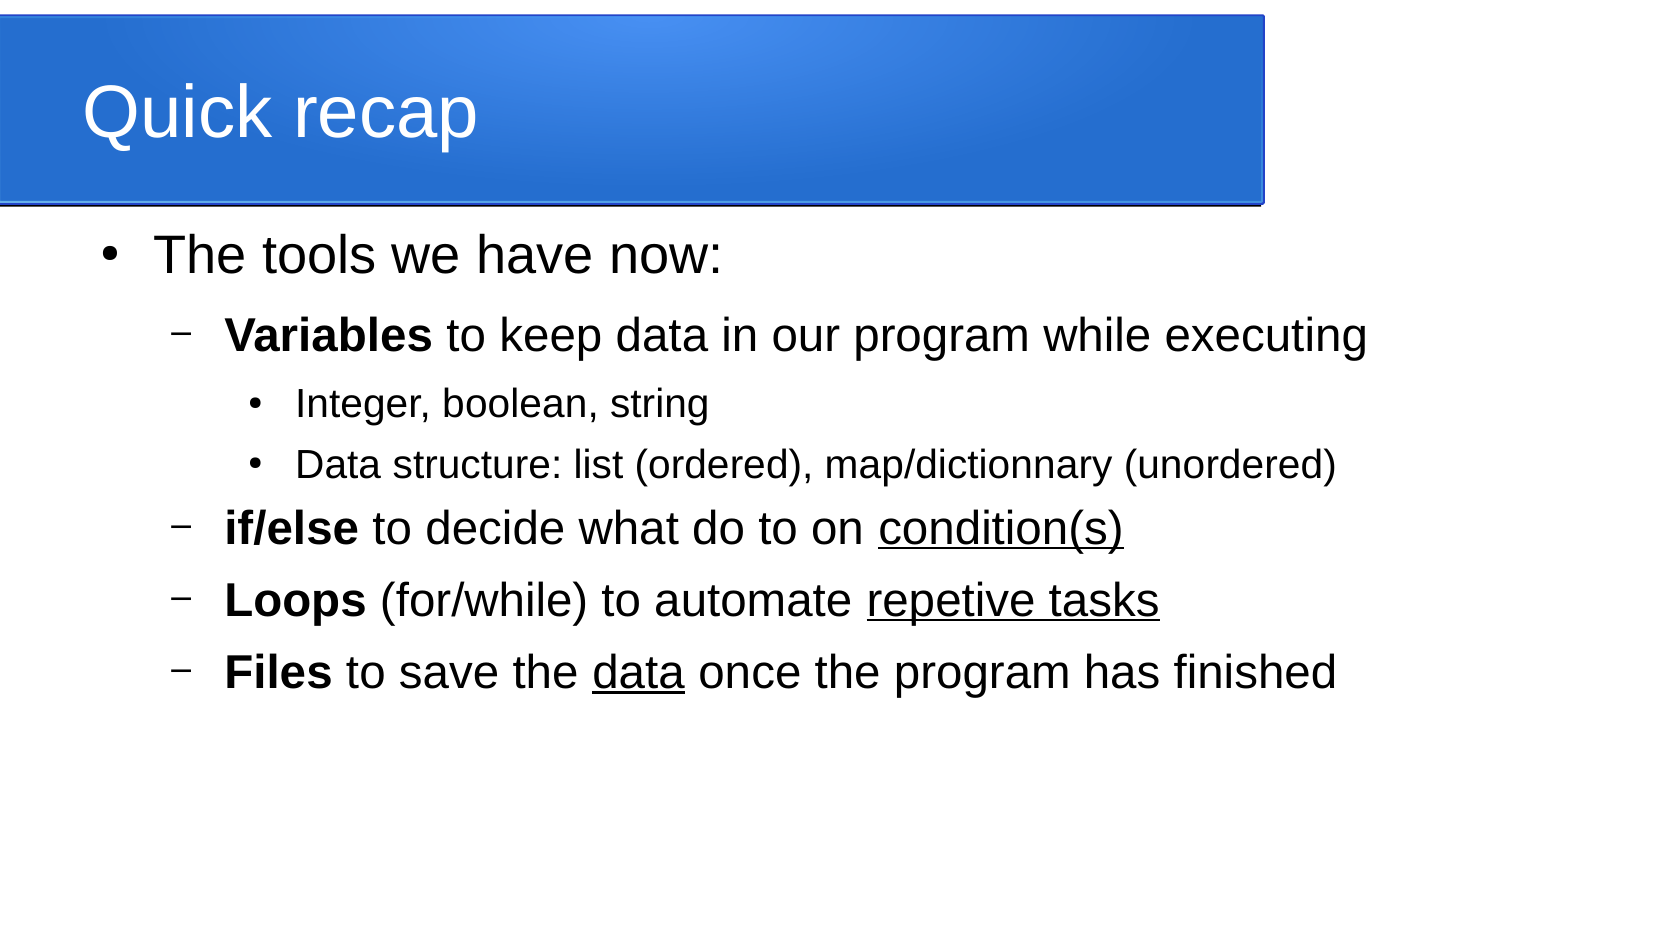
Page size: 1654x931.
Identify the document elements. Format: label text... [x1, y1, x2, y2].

list The tools we have now: Variables to keep data in our program while executing Integer, boolean, string Data structure: list (ordered), map/dictionnary (unordered) if/else to decide what do to on condition(s) Loops (for/while) to automate repetive tasks Files to save the data once the program has finished [82, 224, 1571, 764]
title Quick recap [82, 35, 1235, 189]
